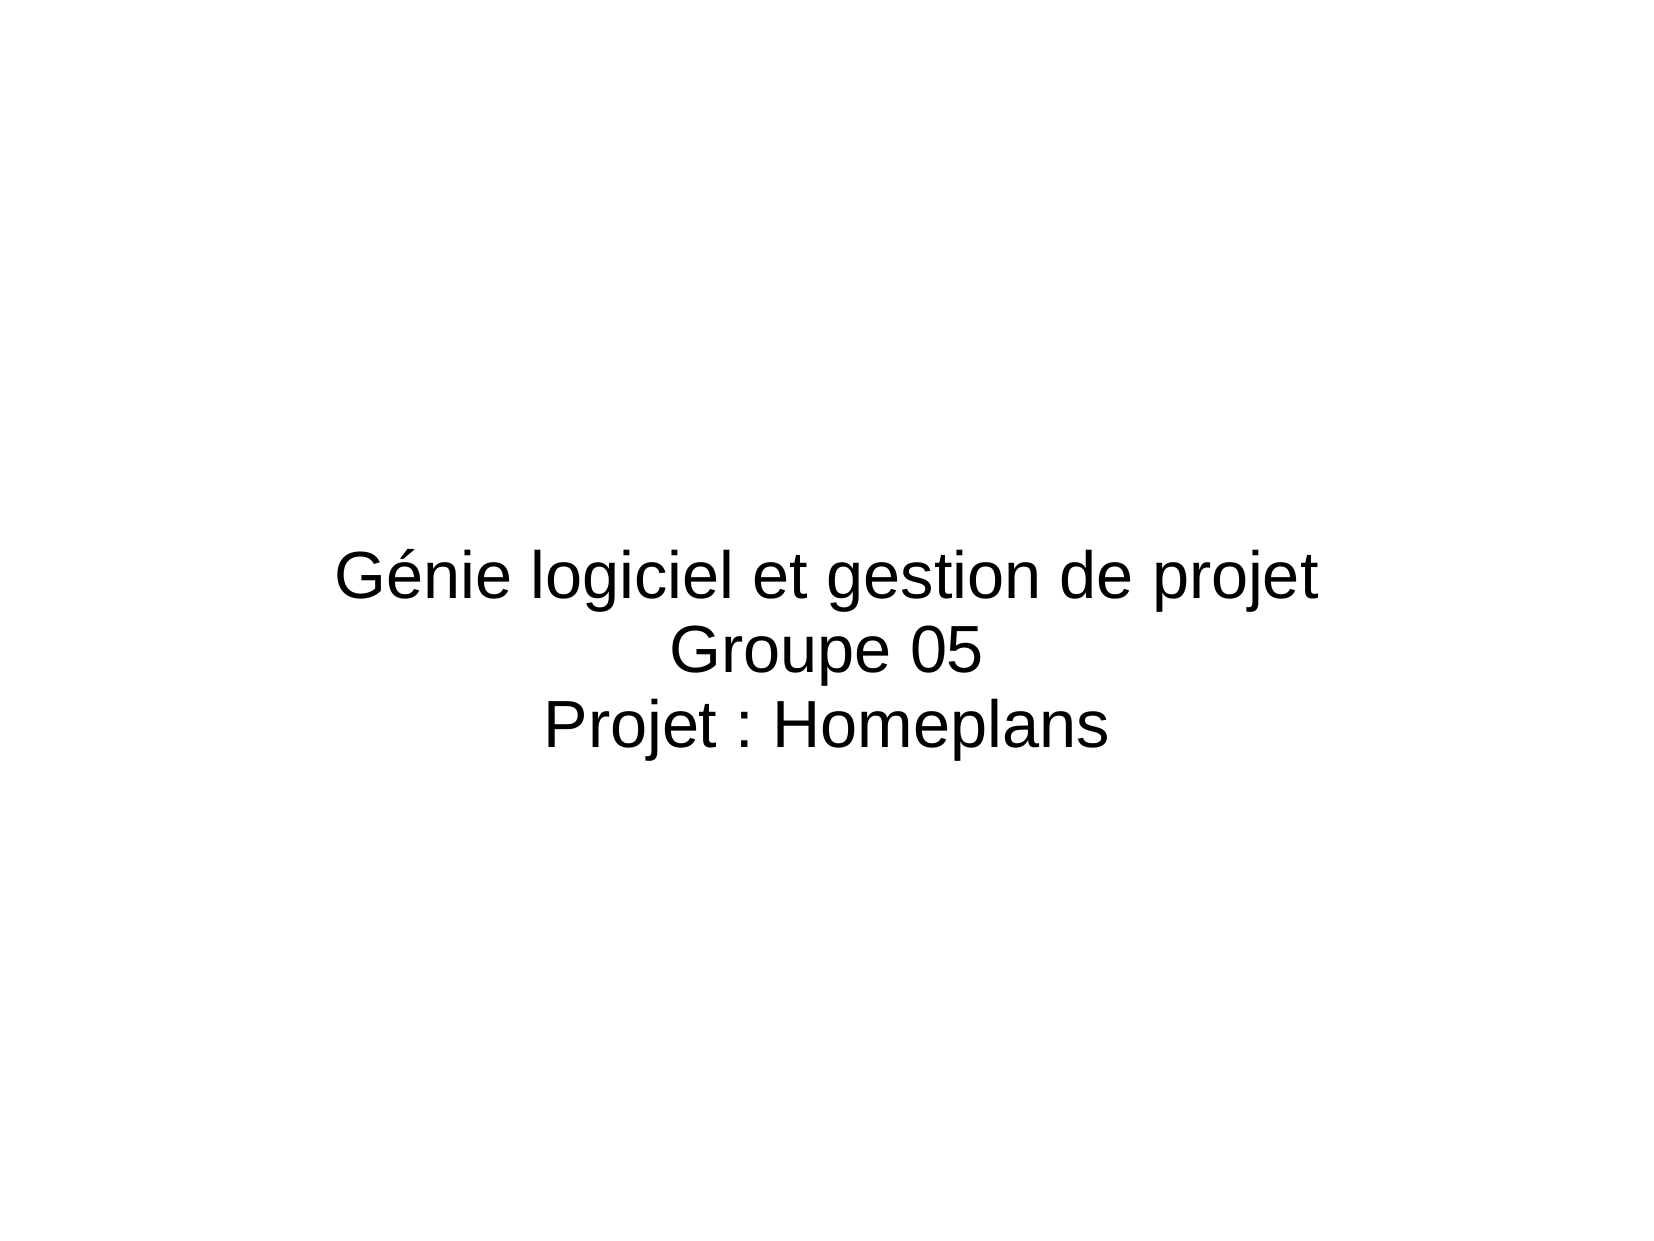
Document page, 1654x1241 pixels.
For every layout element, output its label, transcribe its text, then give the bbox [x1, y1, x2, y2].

subtitle Génie logiciel et gestion de projet Groupe 05 Projet : Homeplans [82, 290, 1571, 1010]
